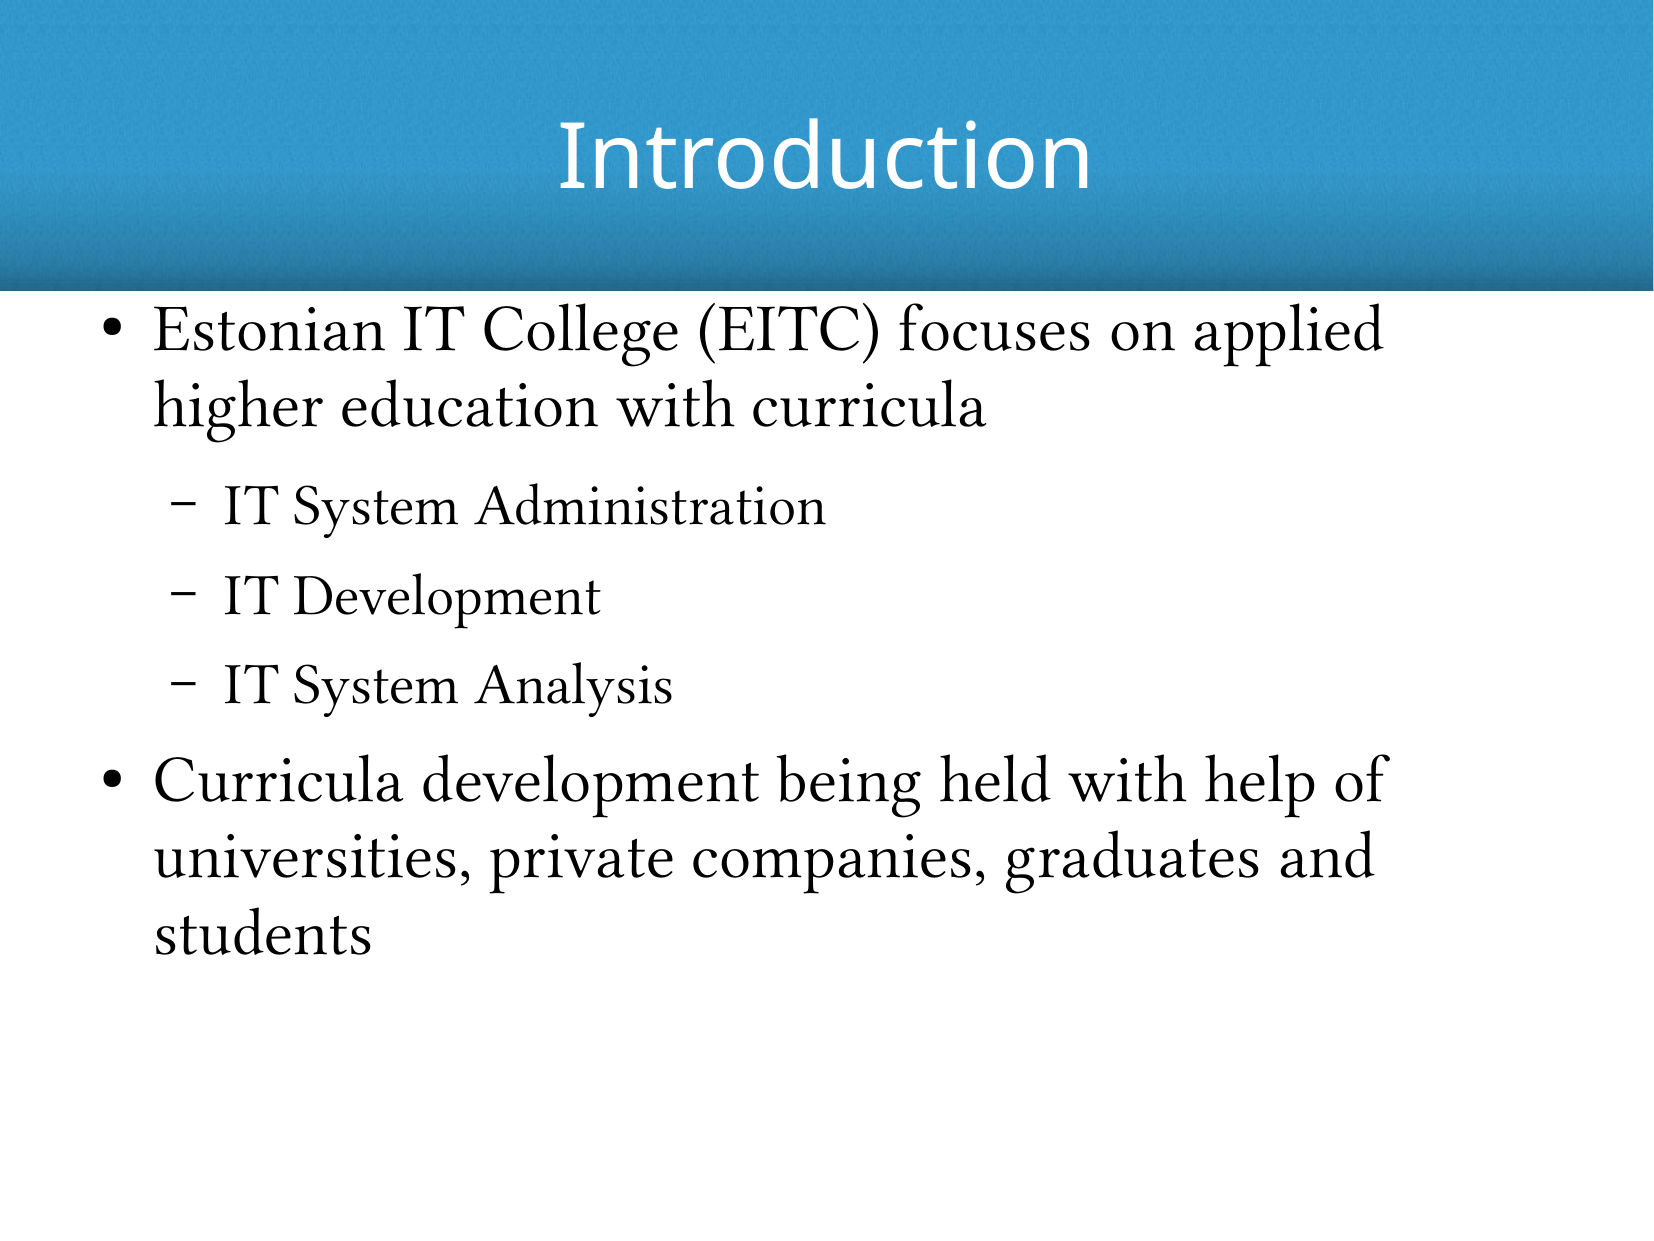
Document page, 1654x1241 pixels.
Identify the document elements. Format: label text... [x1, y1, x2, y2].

title Introduction [82, 49, 1571, 257]
picture [0, 0, 1654, 291]
list Estonian IT College (EITC) focuses on applied higher education with curricula IT System Administration IT Development IT System Analysis Curricula development being held with help of universities, private companies, graduates and students [82, 290, 1538, 1010]
